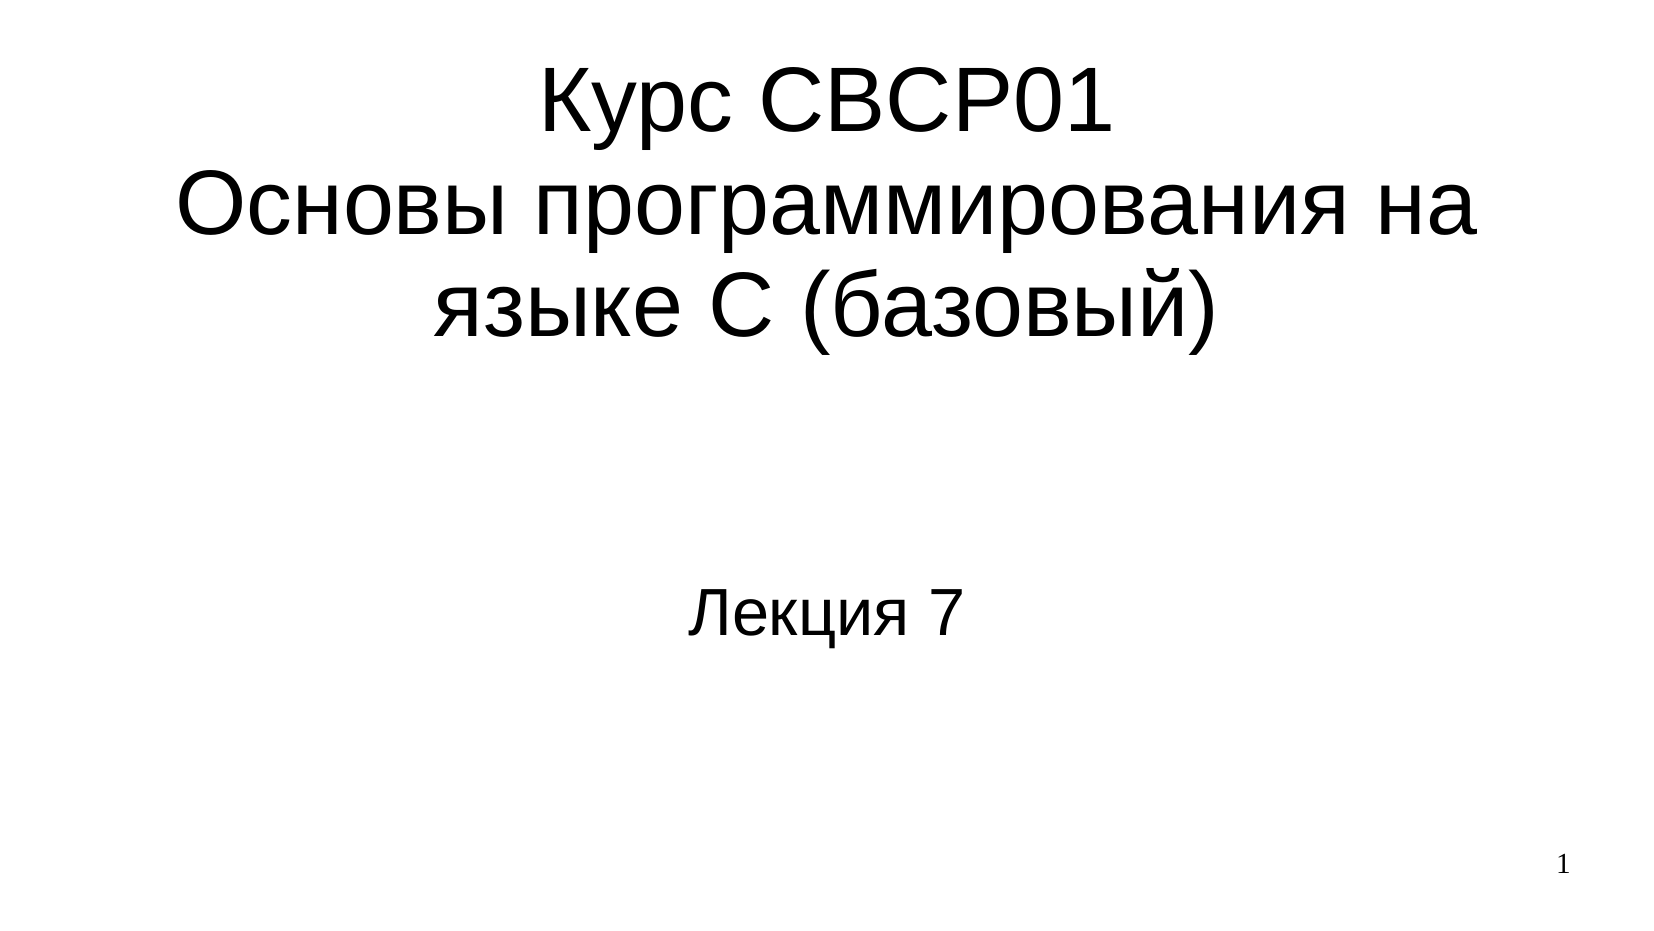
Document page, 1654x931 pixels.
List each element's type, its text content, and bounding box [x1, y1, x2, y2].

text_box Лекция 7 [82, 567, 1571, 734]
title Курс CBCP01 Основы программирования на языке C (базовый) [82, 30, 1571, 376]
